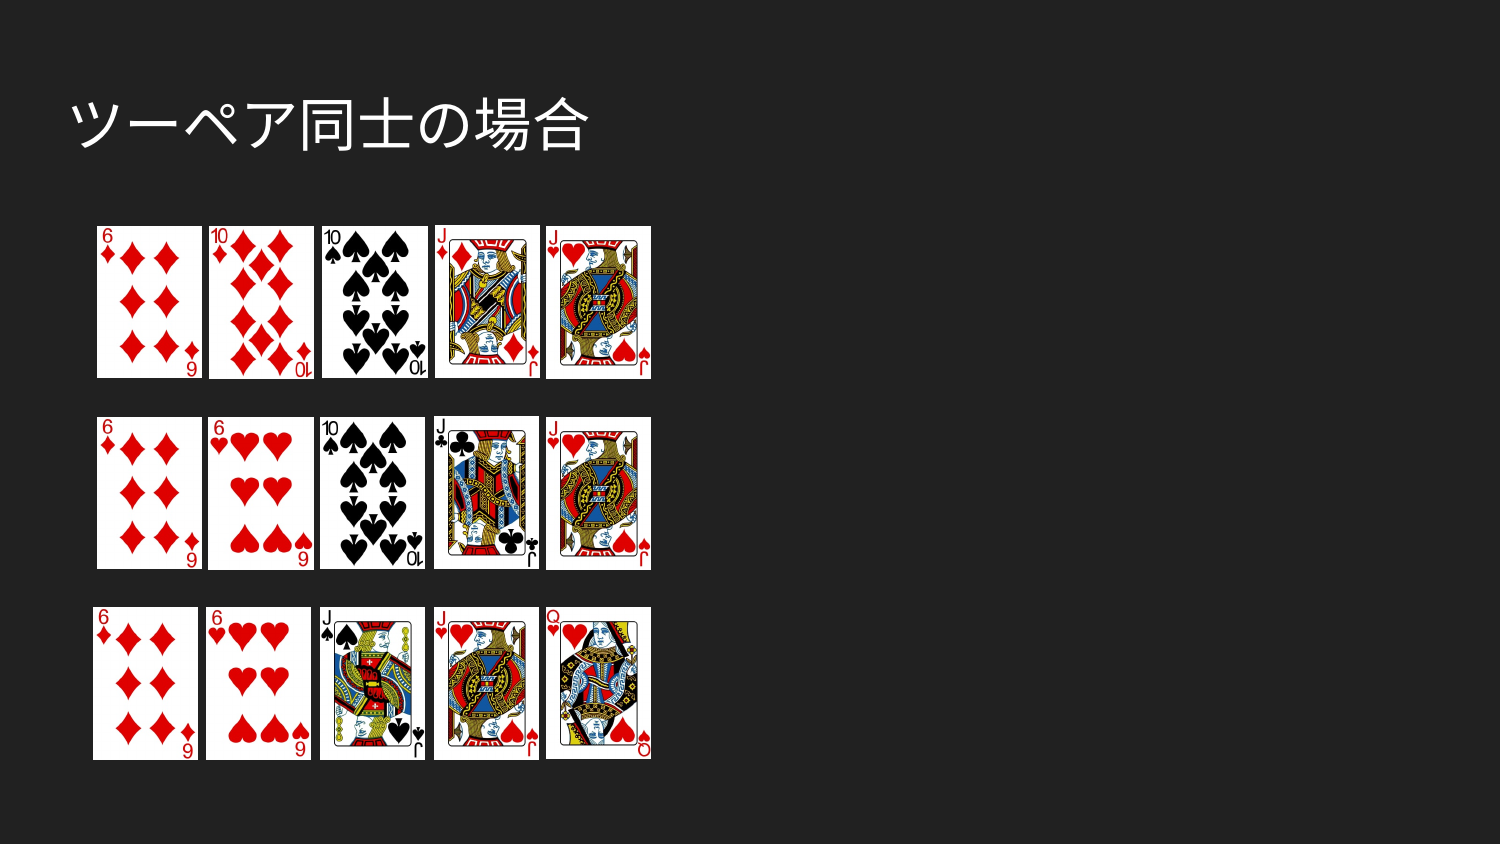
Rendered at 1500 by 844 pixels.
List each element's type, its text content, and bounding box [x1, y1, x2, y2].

picture [546, 417, 651, 571]
picture [208, 417, 314, 570]
picture [97, 226, 202, 378]
picture [546, 226, 651, 379]
title ツーペア同士の場合 [51, 72, 1449, 167]
picture [546, 607, 651, 760]
picture [434, 607, 539, 760]
picture [209, 226, 314, 379]
picture [206, 607, 311, 760]
picture [320, 417, 425, 569]
picture [434, 416, 539, 569]
picture [320, 607, 425, 760]
picture [322, 226, 428, 378]
picture [93, 607, 198, 760]
picture [435, 225, 540, 378]
picture [97, 417, 202, 569]
